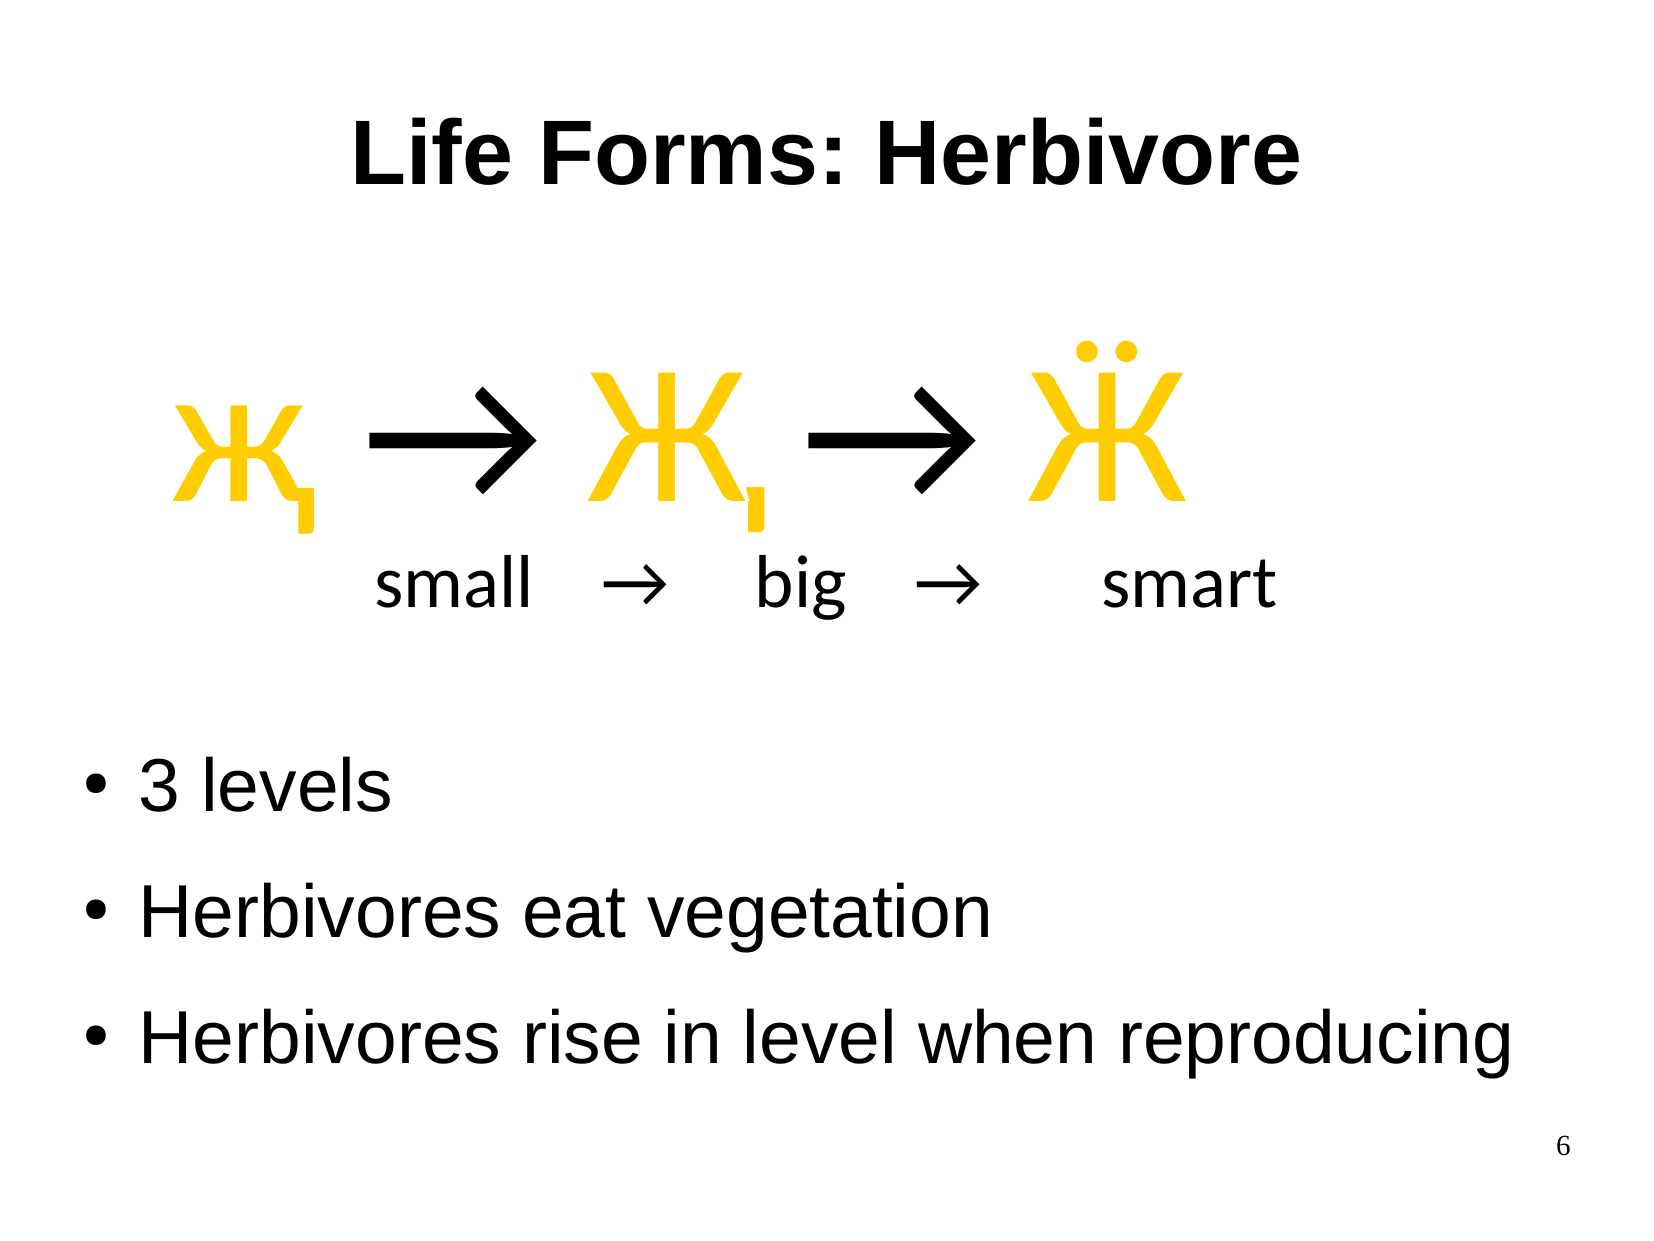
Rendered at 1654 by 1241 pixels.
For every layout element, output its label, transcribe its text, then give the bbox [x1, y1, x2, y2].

title Life Forms: Herbivore [82, 49, 1571, 257]
subtitle җ → Җ → Ӝ small → big → smart 3 levels Herbivores eat vegetation Herbivores rise in level when reproducing [82, 290, 1571, 1141]
